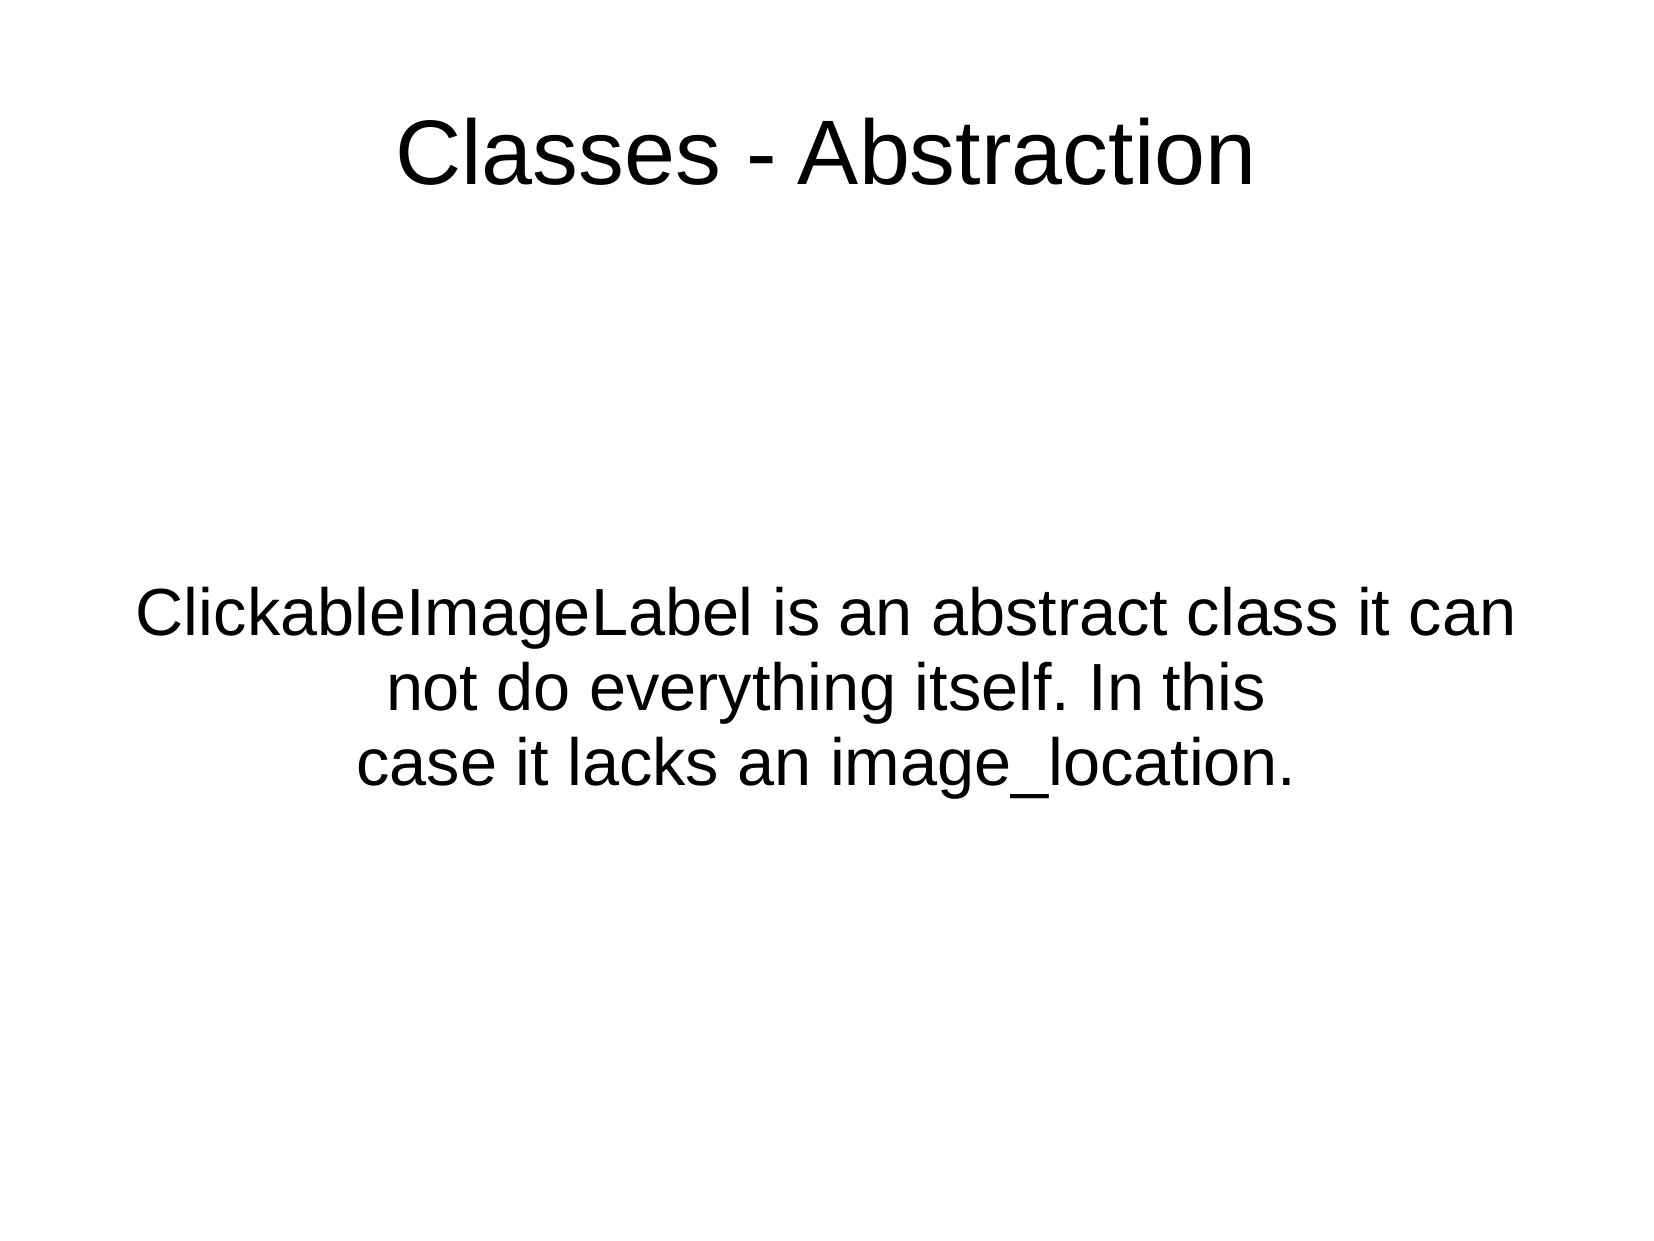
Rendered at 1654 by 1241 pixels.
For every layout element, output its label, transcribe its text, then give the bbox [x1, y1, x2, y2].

title Classes - Abstraction [82, 49, 1571, 257]
subtitle ClickableImageLabel is an abstract class it can not do everything itself. In this case it lacks an image_location. [82, 290, 1571, 1010]
